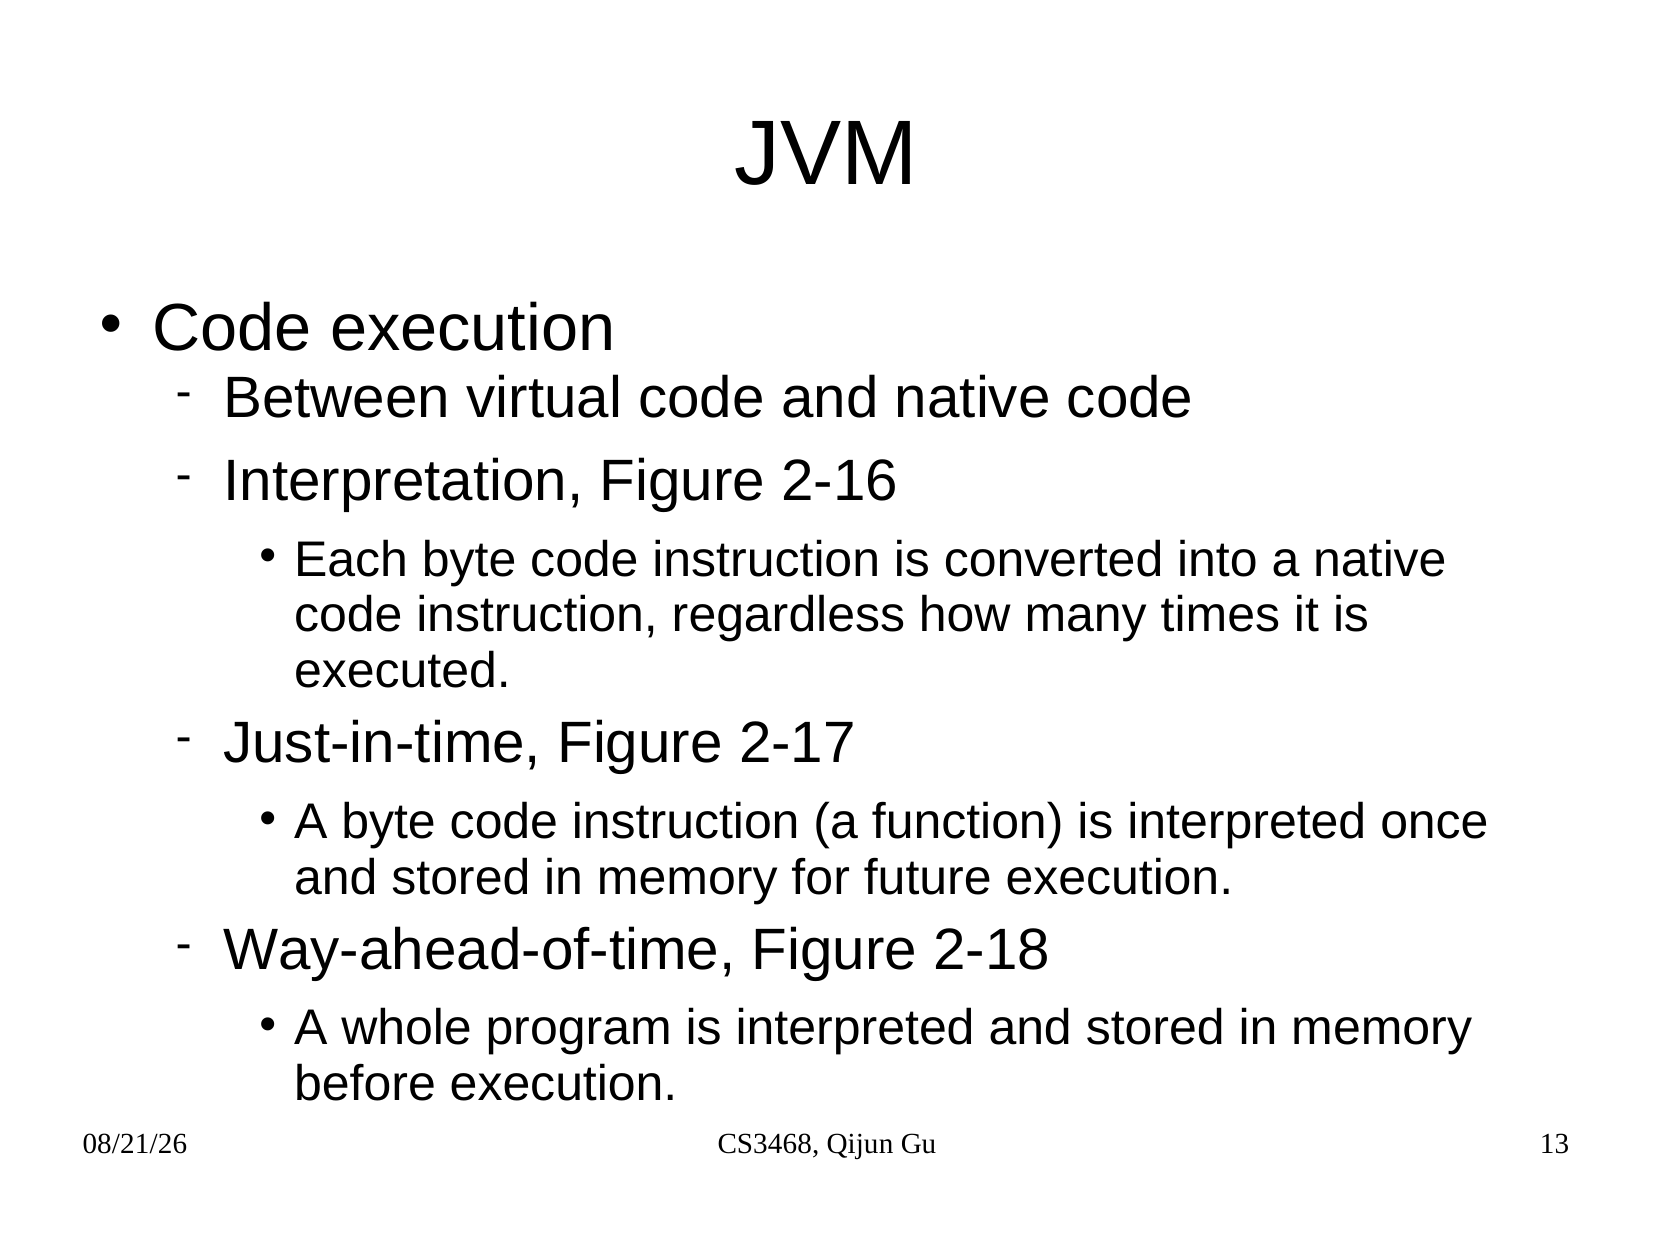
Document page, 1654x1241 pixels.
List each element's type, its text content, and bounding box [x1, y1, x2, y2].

list Code execution Between virtual code and native code Interpretation, Figure 2-16 Each byte code instruction is converted into a native code instruction, regardless how many times it is executed. Just-in-time, Figure 2-17 A byte code instruction (a function) is interpreted once and stored in memory for future execution. Way-ahead-of-time, Figure 2-18 A whole program is interpreted and stored in memory before execution. [82, 290, 1570, 1093]
title JVM [82, 56, 1570, 249]
